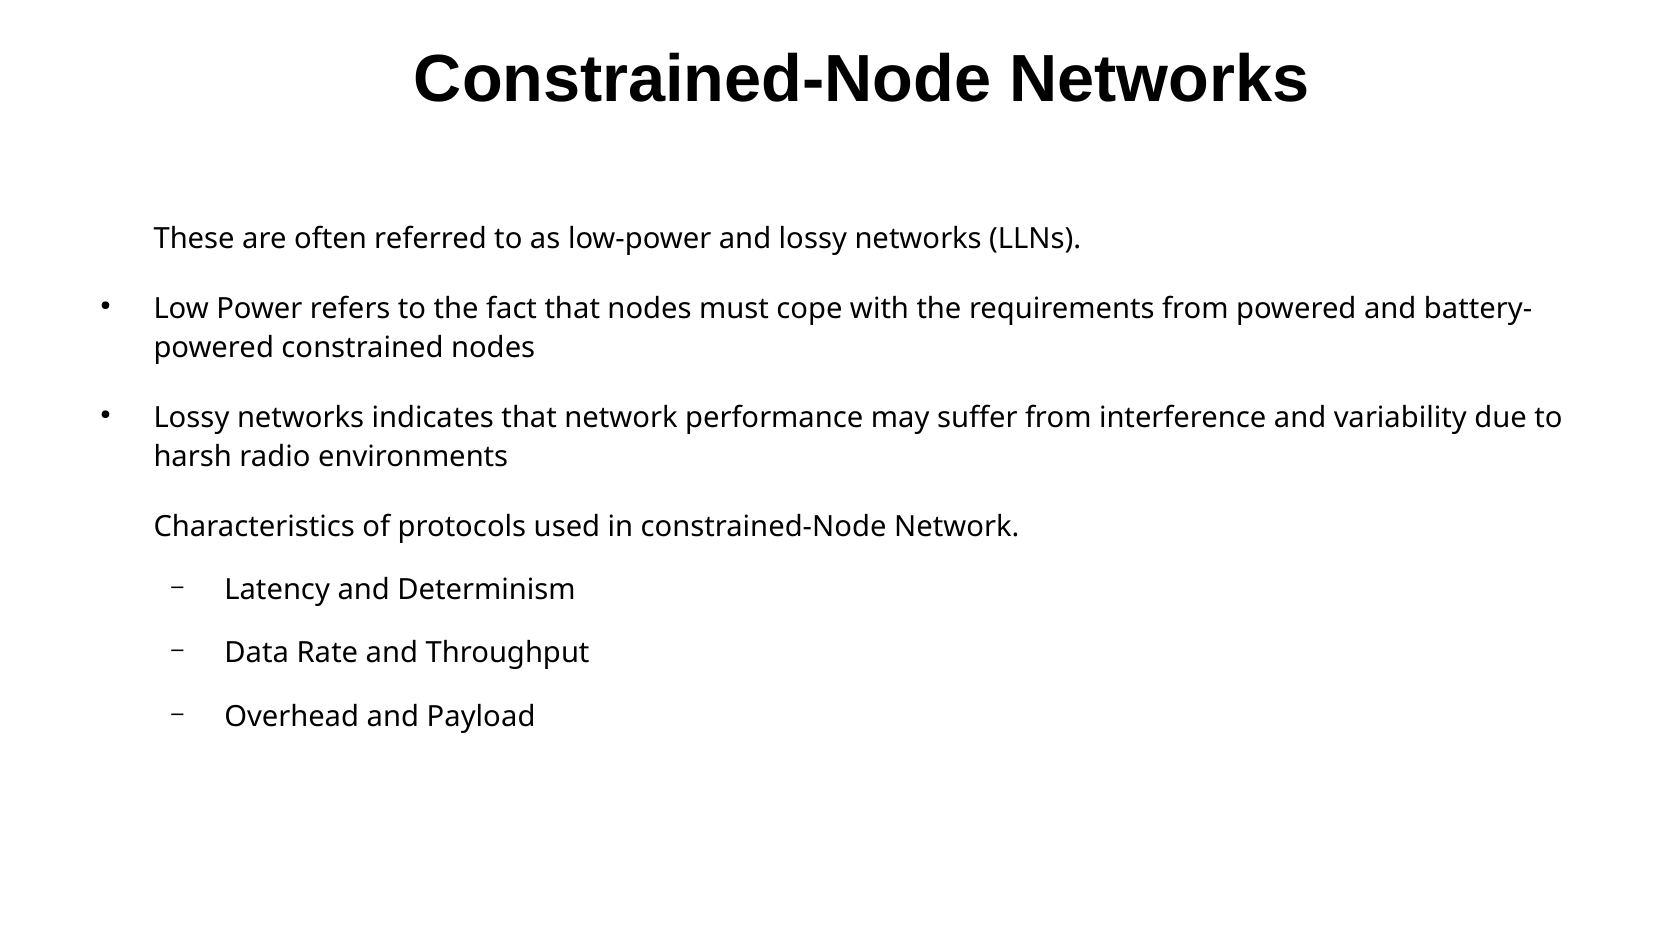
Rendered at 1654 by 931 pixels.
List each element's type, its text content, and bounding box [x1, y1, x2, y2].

title Constrained-Node Networks [82, 37, 1571, 121]
list These are often referred to as low-power and lossy networks (LLNs). Low Power refers to the fact that nodes must cope with the requirements from powered and battery-powered constrained nodes Lossy networks indicates that network performance may suffer from interference and variability due to harsh radio environments Characteristics of protocols used in constrained-Node Network. Latency and Determinism Data Rate and Throughput Overhead and Payload [82, 217, 1571, 886]
